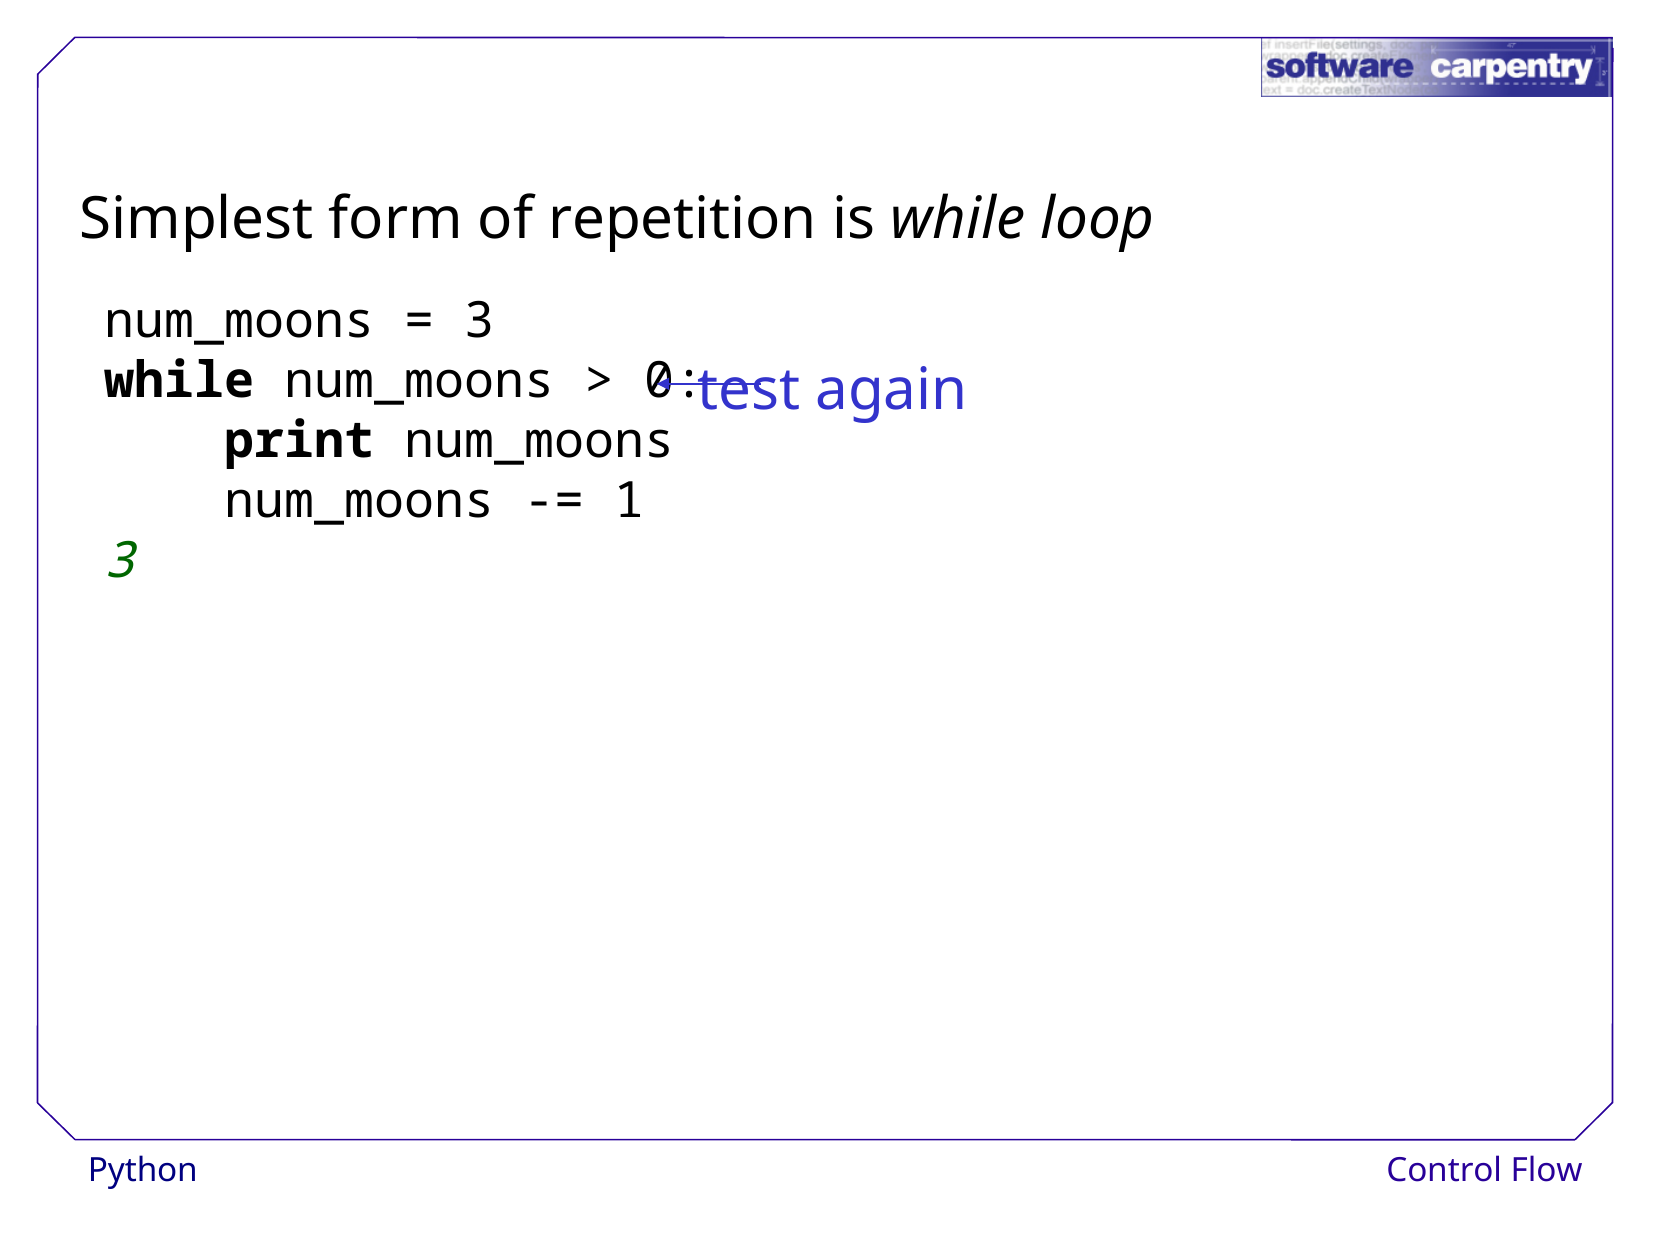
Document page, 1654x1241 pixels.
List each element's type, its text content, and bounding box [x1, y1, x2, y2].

text_box test again [682, 308, 1133, 429]
text_box num_moons = 3 while num_moons > 0: print num_moons num_moons -= 1 3 [89, 279, 1512, 715]
text_box Simplest form of repetition is while loop [65, 138, 1320, 259]
picture [1261, 39, 1613, 97]
